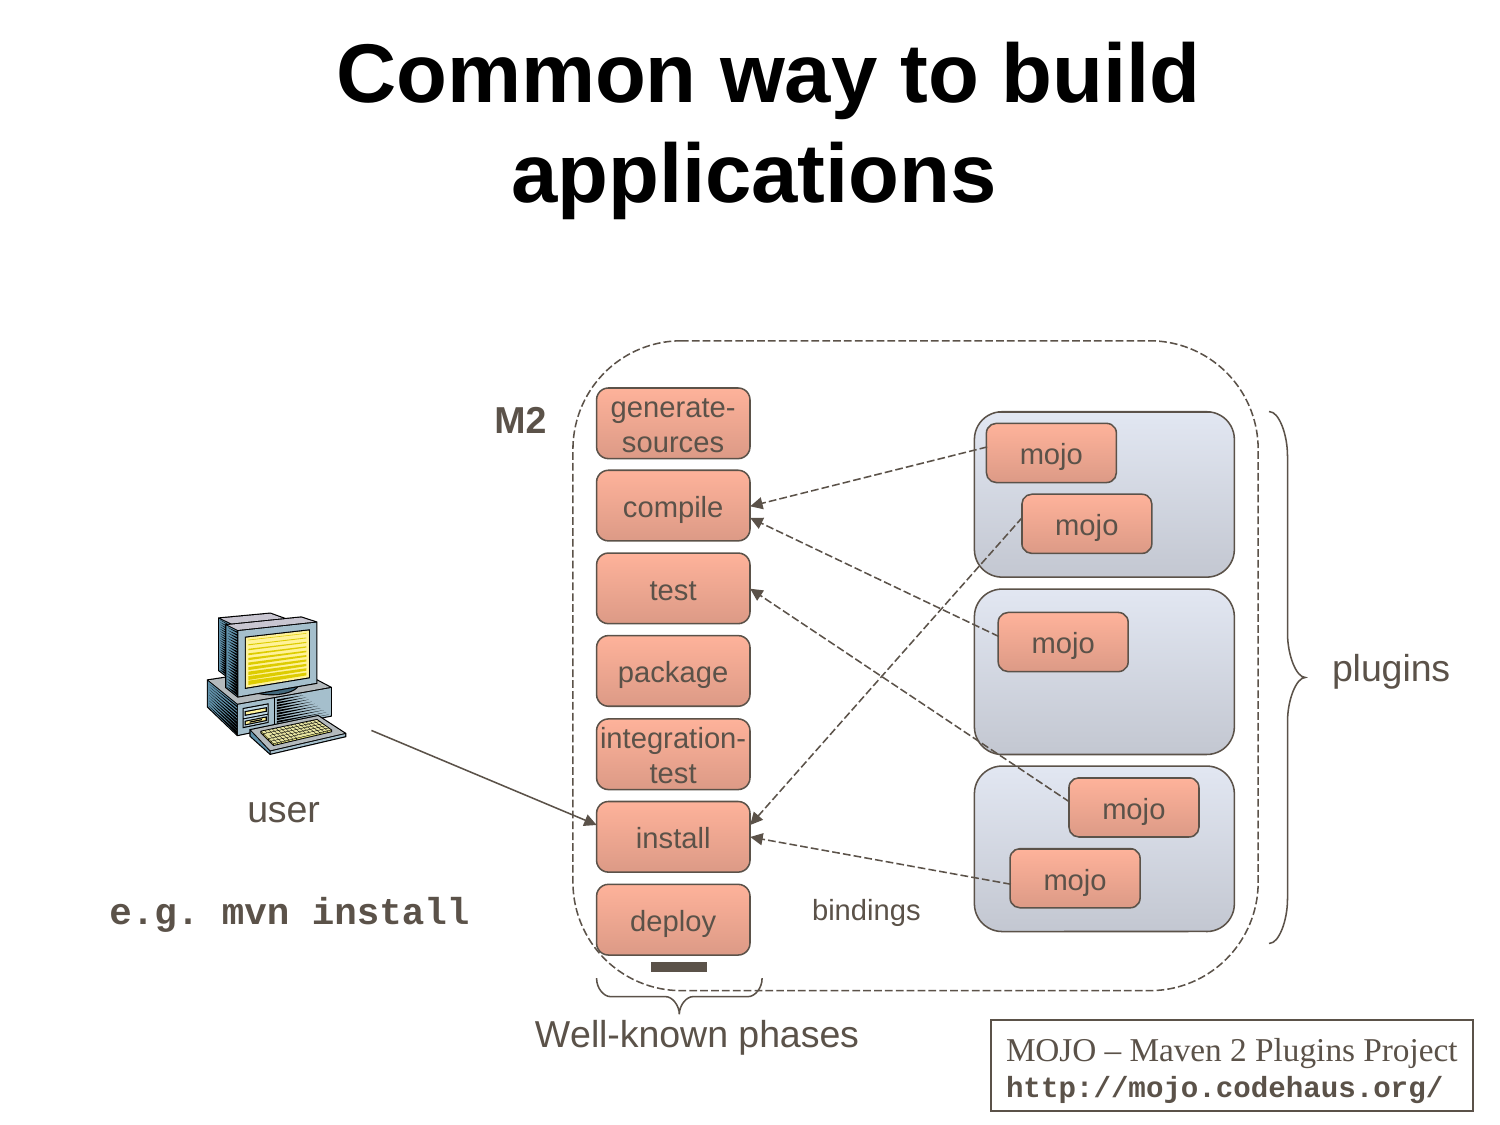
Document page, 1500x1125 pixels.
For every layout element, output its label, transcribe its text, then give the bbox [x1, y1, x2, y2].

text_box [974, 766, 1235, 932]
text_box Well-known phases [442, 1002, 952, 1063]
text_box integration- test [596, 718, 751, 790]
text_box plugins [1317, 636, 1495, 697]
text_box M2 [206, 387, 562, 449]
text_box user [195, 777, 373, 839]
text_box [974, 589, 1235, 755]
text_box install [596, 801, 751, 873]
title Common way to build applications [79, 94, 1430, 227]
text_box [974, 411, 1235, 578]
text_box package [596, 635, 751, 707]
text_box mojo [986, 423, 1117, 483]
text_box deploy [596, 884, 751, 956]
text_box bindings [797, 884, 963, 935]
text_box generate- sources [596, 387, 751, 459]
text_box MOJO – Maven 2 Plugins Project http://mojo.codehaus.org/ [991, 1020, 1474, 1111]
text_box compile [596, 470, 751, 541]
text_box mojo [998, 612, 1129, 672]
text_box e.g. mvn install [76, 879, 503, 941]
text_box mojo [1021, 494, 1152, 554]
text_box mojo [1010, 848, 1141, 908]
text_box test [596, 553, 751, 624]
picture [206, 612, 347, 755]
text_box mojo [1068, 777, 1199, 837]
